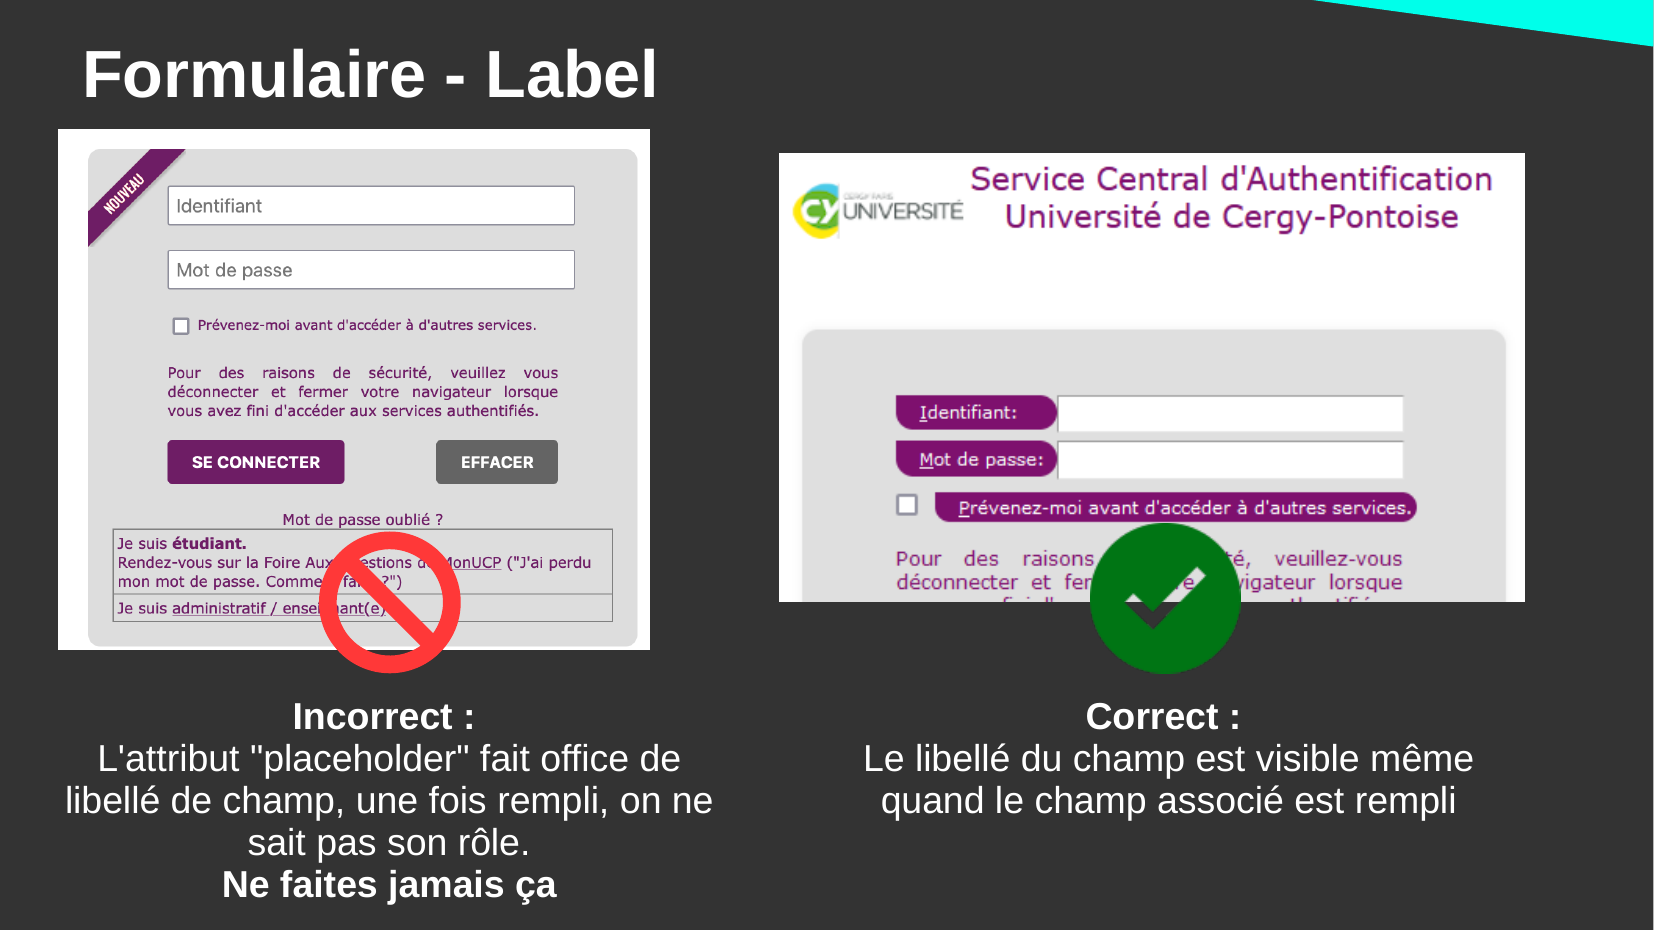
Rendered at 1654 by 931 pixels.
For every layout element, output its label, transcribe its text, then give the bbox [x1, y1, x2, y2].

picture [779, 153, 1525, 674]
text_box Correct : Le libellé du champ est visible même quand le champ associé est rempli [814, 688, 1524, 830]
text_box [318, 531, 461, 674]
text_box Incorrect : L'attribut "placeholder" fait office de libellé de champ, une fois rempli, on ne sait pas son rôle. Ne faites jamais ça [34, 688, 745, 914]
picture [337, 573, 419, 650]
picture [360, 550, 442, 632]
text_box [1312, 0, 1654, 47]
title Formulaire - Label [82, 37, 1571, 114]
picture [58, 129, 650, 650]
